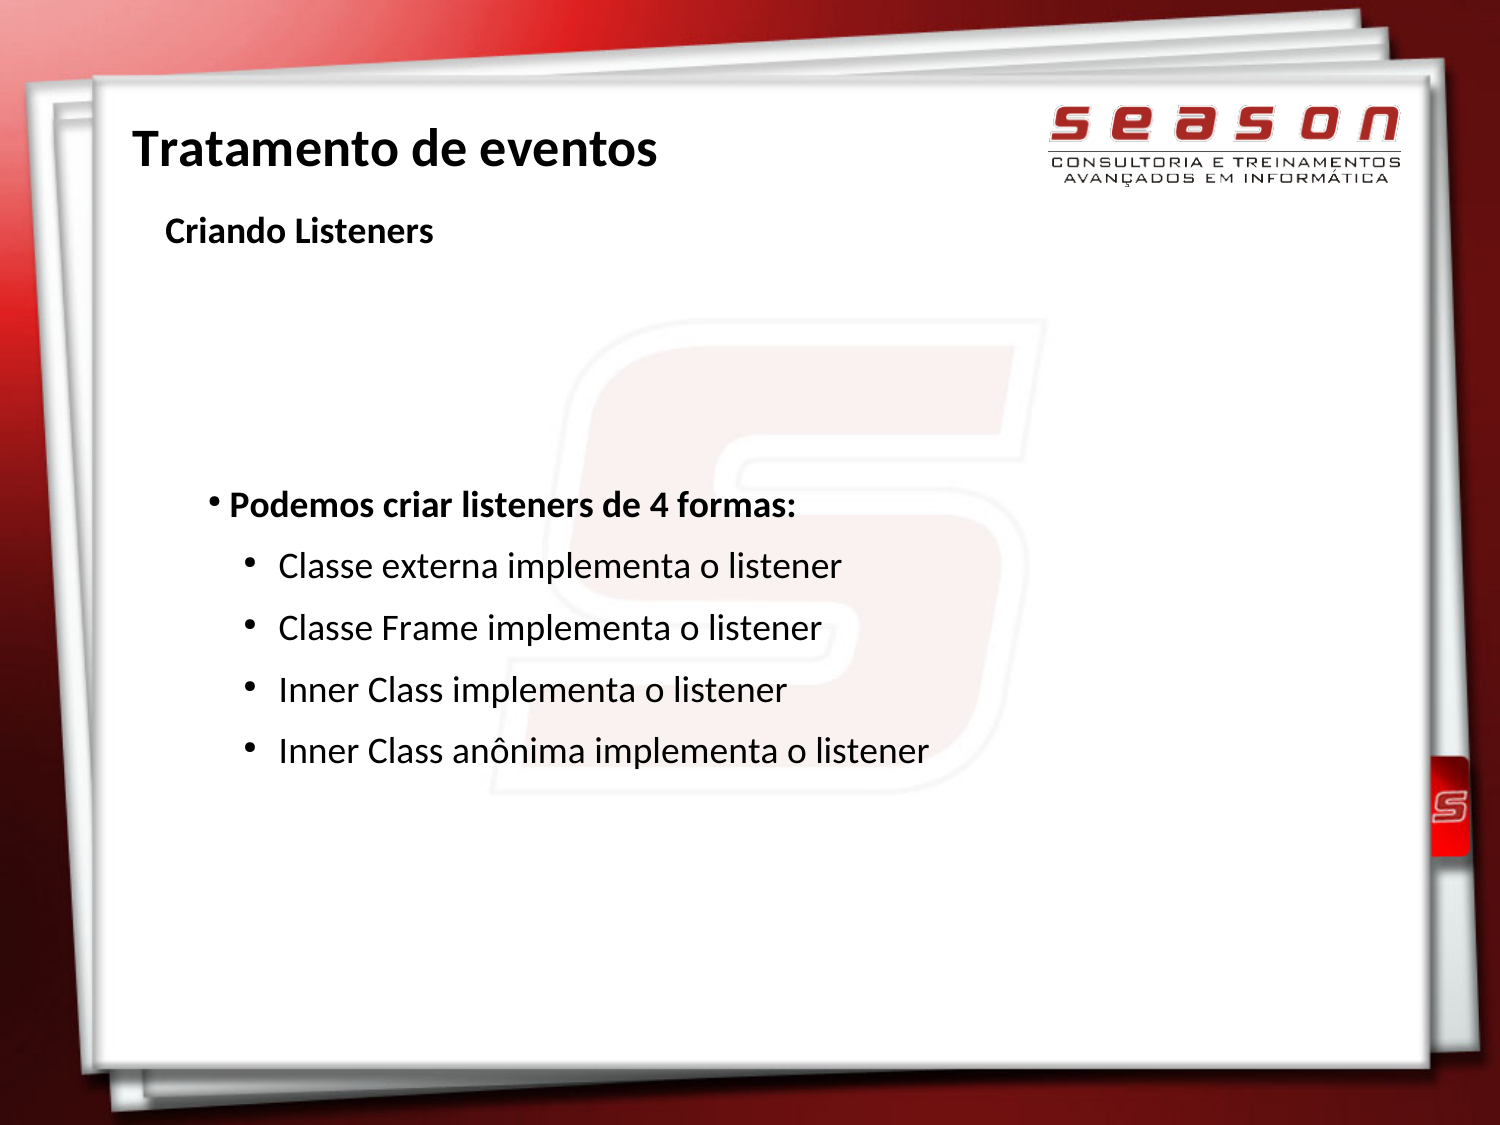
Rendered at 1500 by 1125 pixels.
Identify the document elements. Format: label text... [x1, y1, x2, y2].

text_box Criando Listeners [165, 202, 1240, 254]
text_box Podemos criar listeners de 4 formas: Classe externa implementa o listener Classe Frame implementa o listener Inner Class implementa o listener Inner Class anônima implementa o listener [207, 357, 1328, 894]
title Tratamento de eventos [118, 33, 1394, 257]
picture [0, 0, 1500, 1125]
